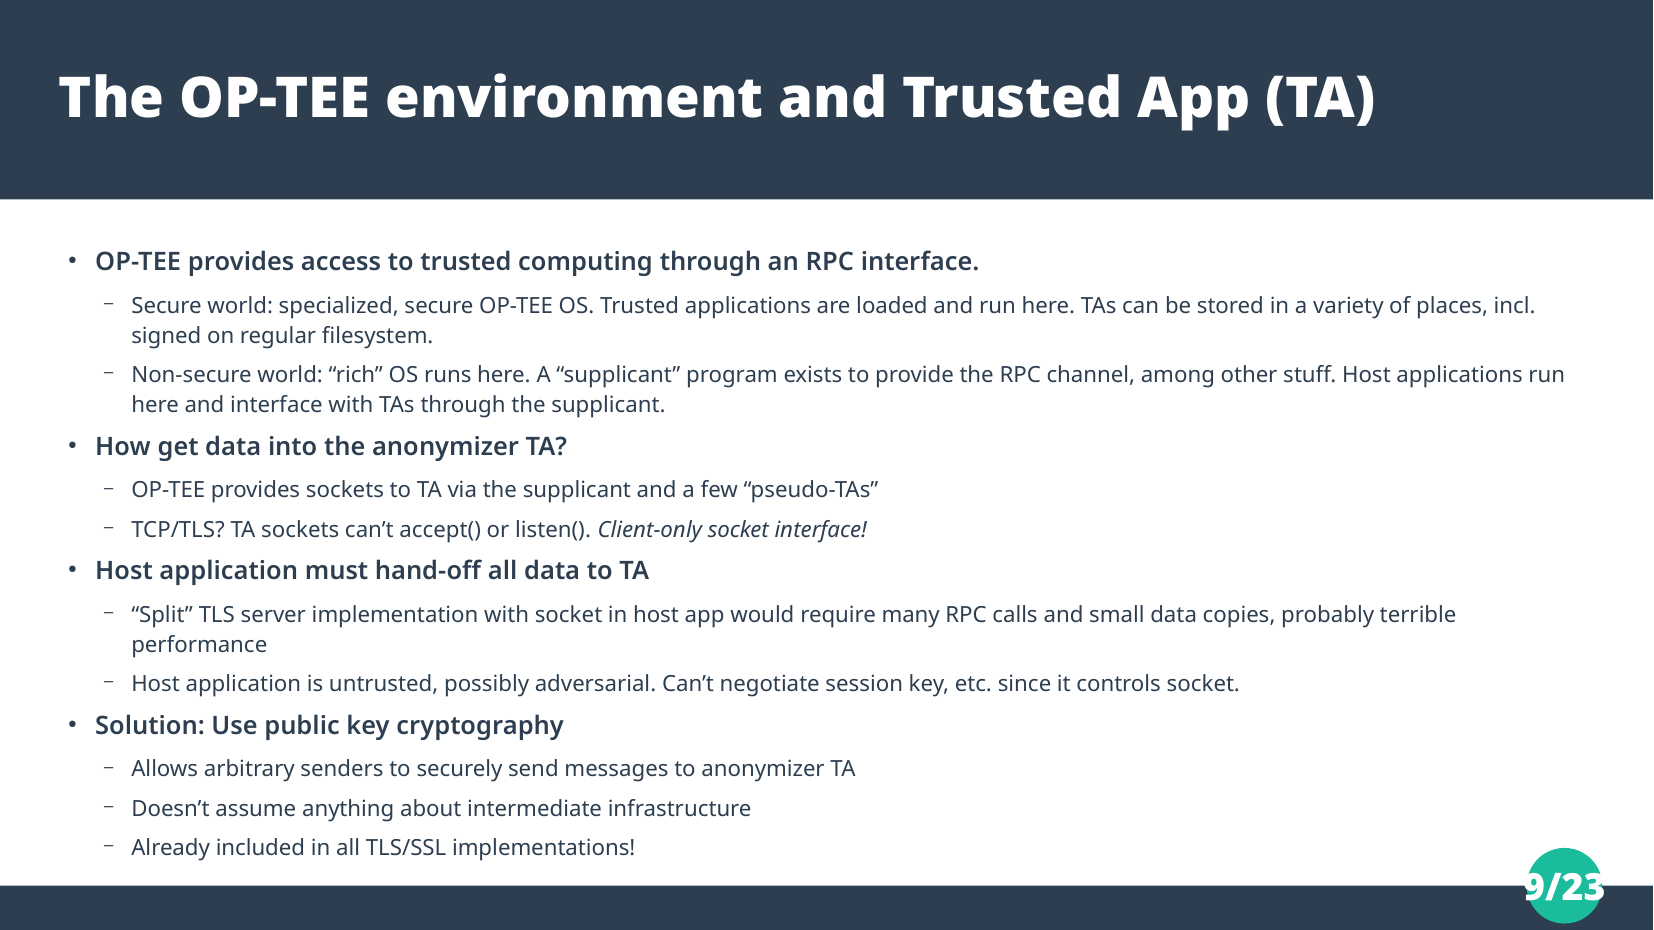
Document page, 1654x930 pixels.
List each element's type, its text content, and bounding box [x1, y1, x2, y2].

list OP-TEE provides access to trusted computing through an RPC interface. Secure world: specialized, secure OP-TEE OS. Trusted applications are loaded and run here. TAs can be stored in a variety of places, incl. signed on regular filesystem. Non-secure world: “rich” OS runs here. A “supplicant” program exists to provide the RPC channel, among other stuff. Host applications run here and interface with TAs through the supplicant. How get data into the anonymizer TA? OP-TEE provides sockets to TA via the supplicant and a few “pseudo-TAs” TCP/TLS? TA sockets can’t accept() or listen(). Client-only socket interface! Host application must hand-off all data to TA “Split” TLS server implementation with socket in host app would require many RPC calls and small data copies, probably terrible performance Host application is untrusted, possibly adversarial. Can’t negotiate session key, etc. since it controls socket. Solution: Use public key cryptography Allows arbitrary senders to securely send messages to anonymizer TA Doesn’t assume anything about intermediate infrastructure Already included in all TLS/SSL implementations! [58, 243, 1594, 864]
title The OP-TEE environment and Trusted App (TA) [58, 36, 1594, 155]
